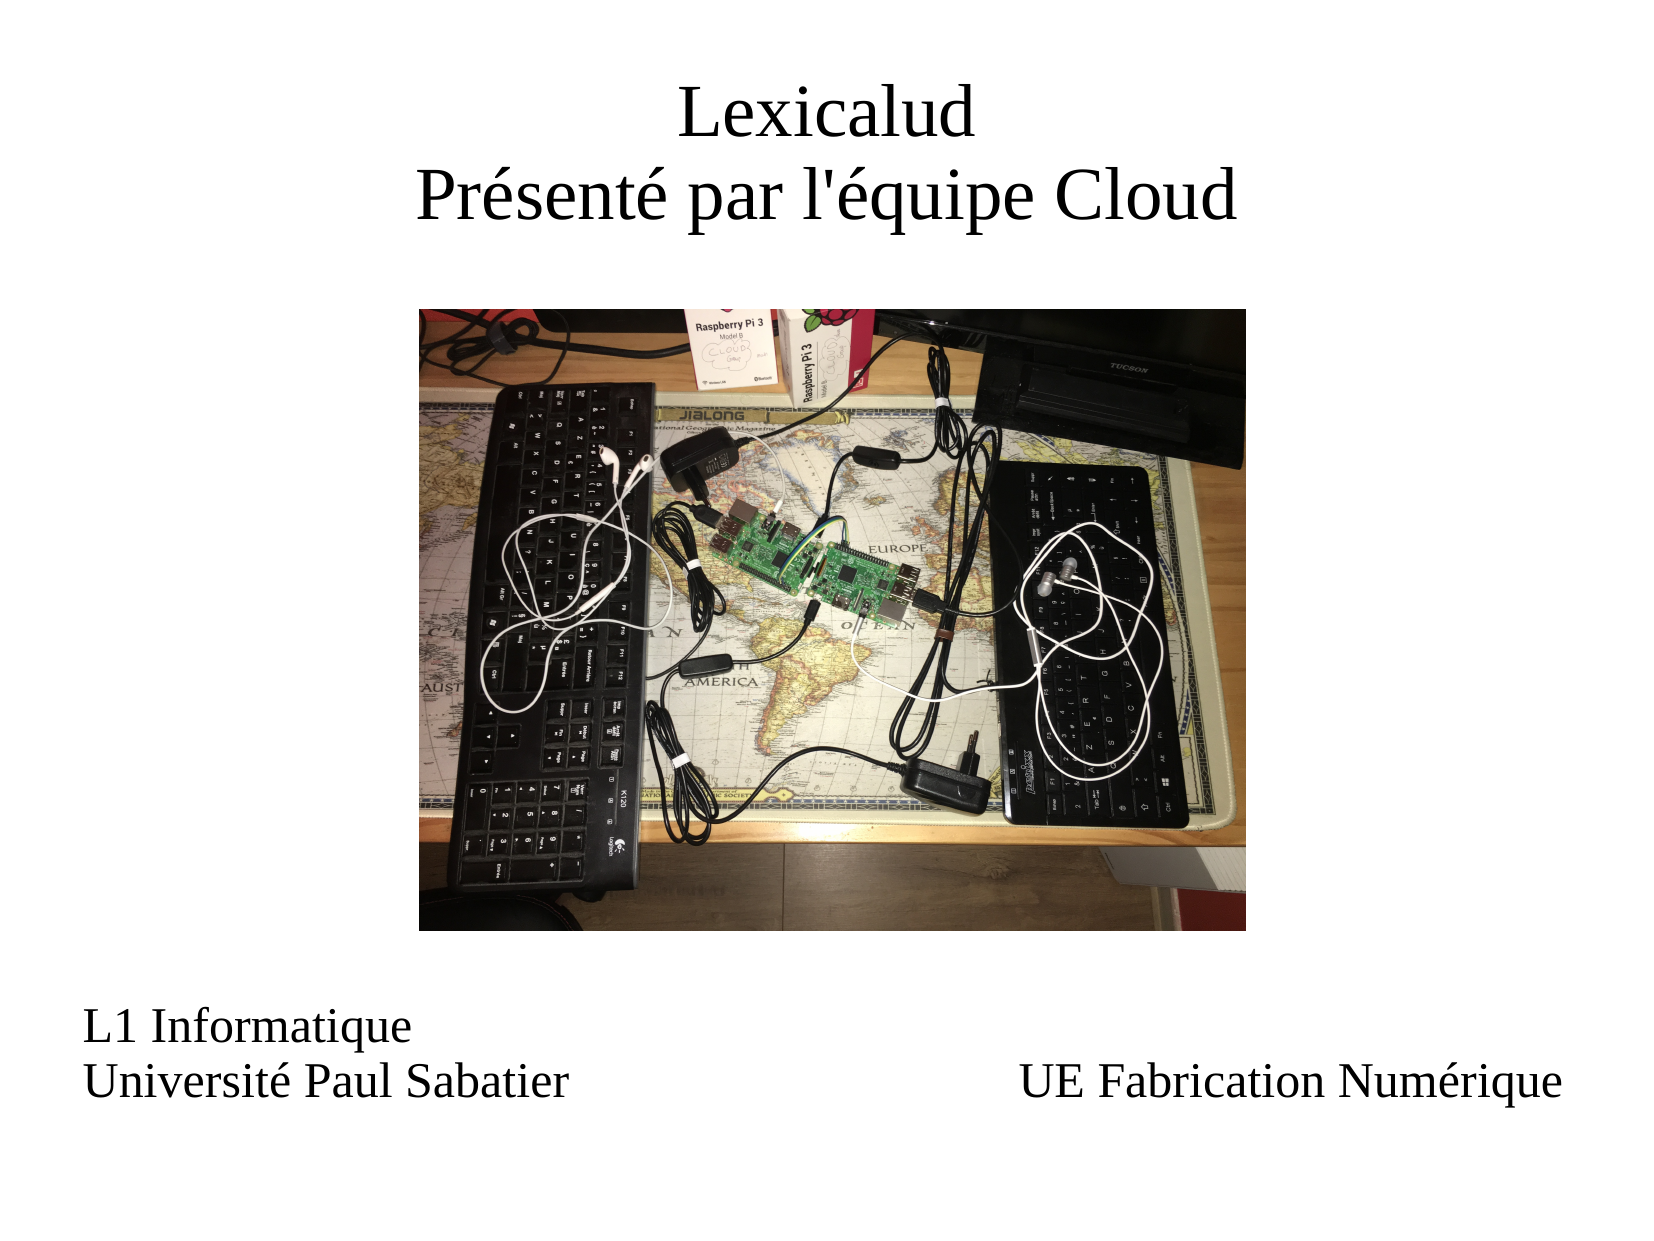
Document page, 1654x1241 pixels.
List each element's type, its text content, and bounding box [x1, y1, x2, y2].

picture [419, 309, 1246, 931]
title Lexicalud Présenté par l'équipe Cloud [82, 49, 1571, 257]
subtitle L1 Informatique Université Paul Sabatier UE Fabrication Numérique [82, 996, 1571, 1109]
